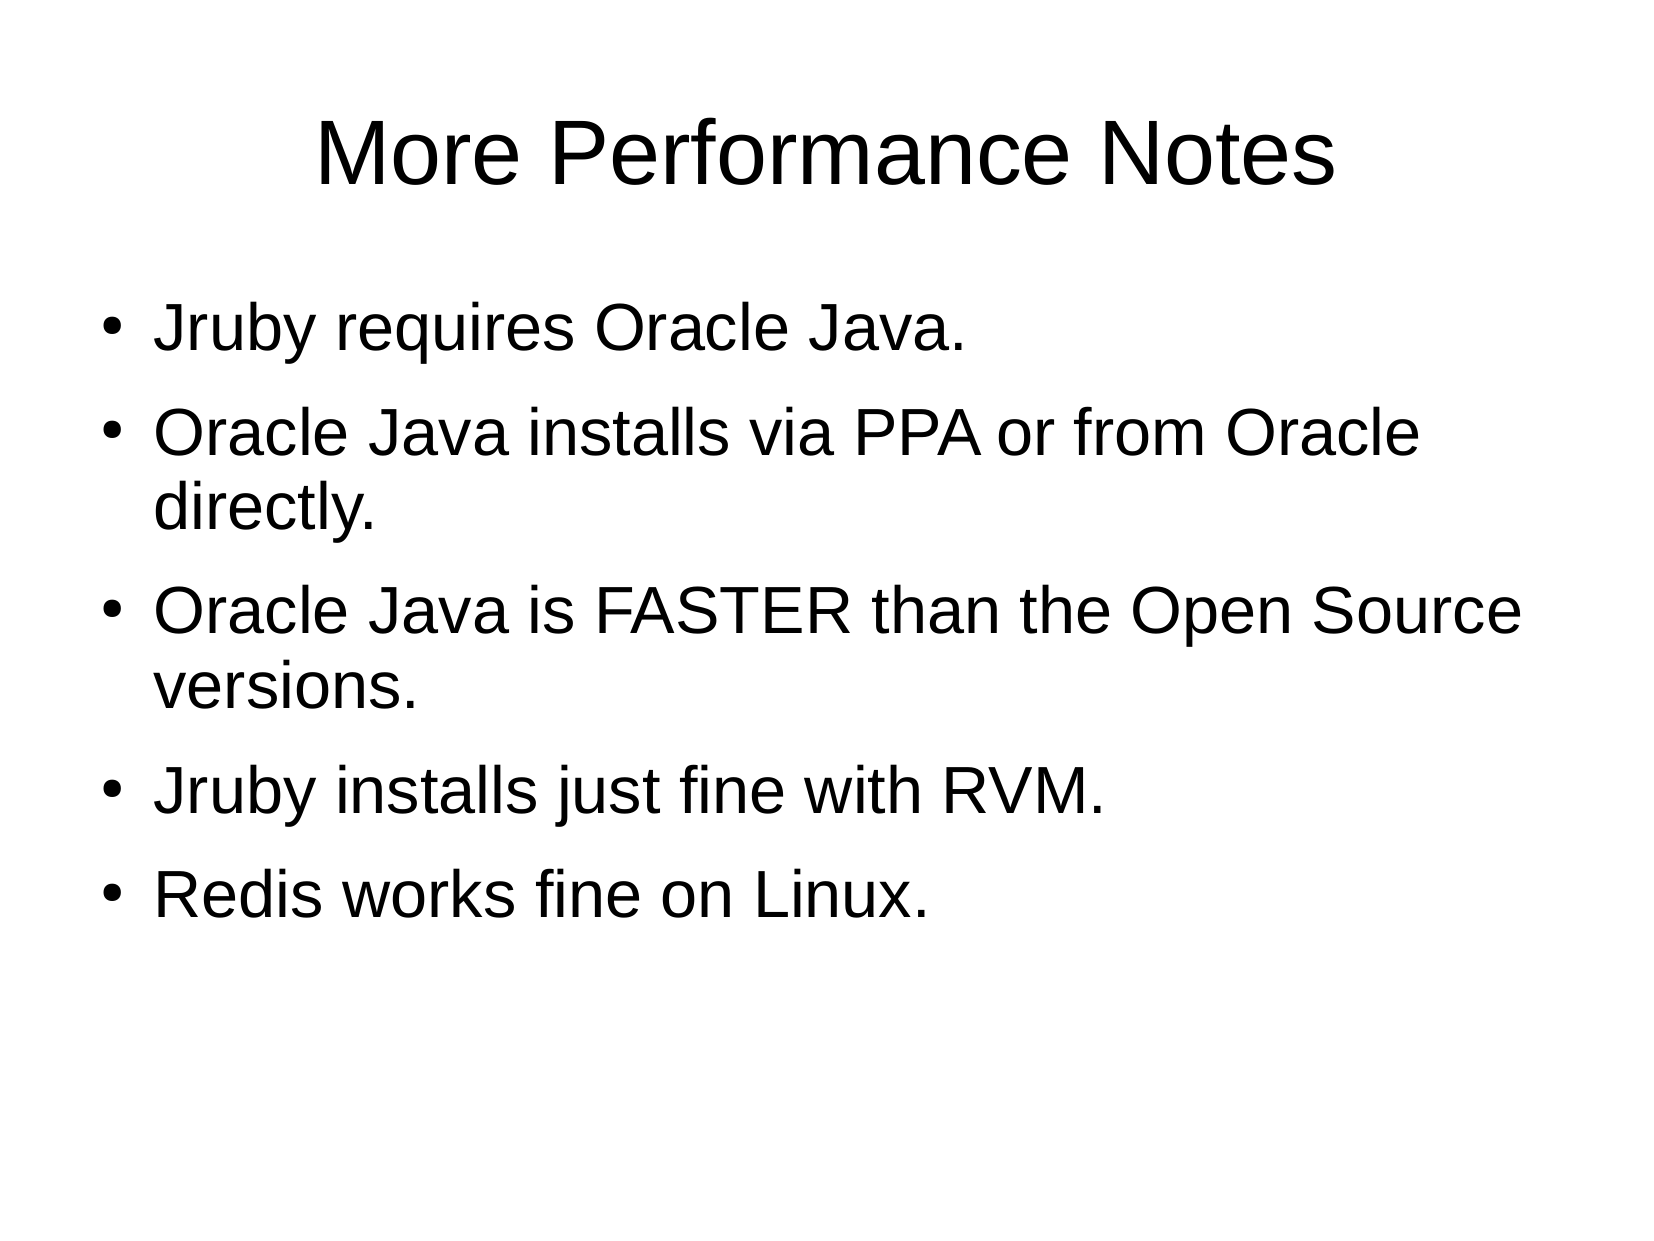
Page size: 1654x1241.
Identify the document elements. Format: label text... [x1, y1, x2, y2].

list Jruby requires Oracle Java. Oracle Java installs via PPA or from Oracle directly. Oracle Java is FASTER than the Open Source versions. Jruby installs just fine with RVM. Redis works fine on Linux. [82, 290, 1571, 1010]
title More Performance Notes [82, 49, 1571, 257]
